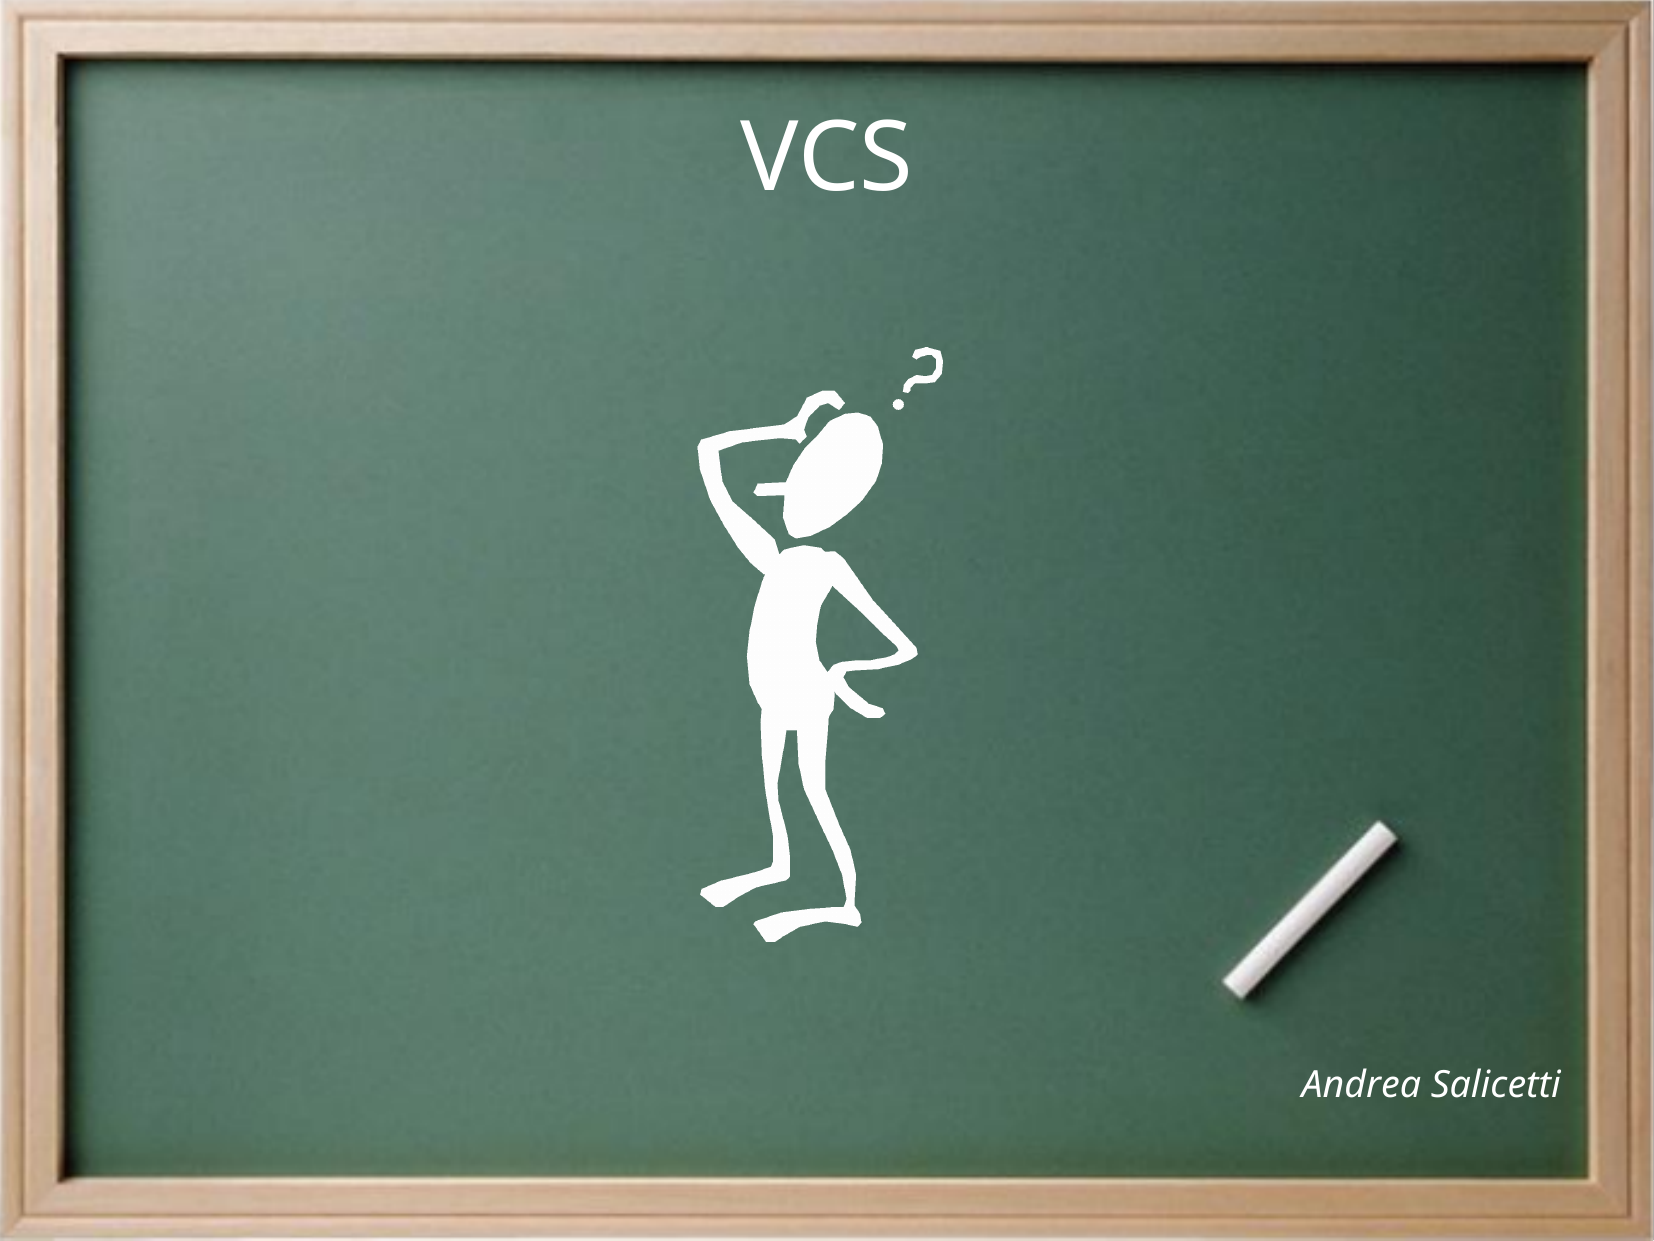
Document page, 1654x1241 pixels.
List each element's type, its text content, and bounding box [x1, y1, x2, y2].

subtitle Andrea Salicetti [82, 290, 1571, 1109]
picture [0, 0, 1654, 1241]
title VCS [82, 49, 1571, 257]
